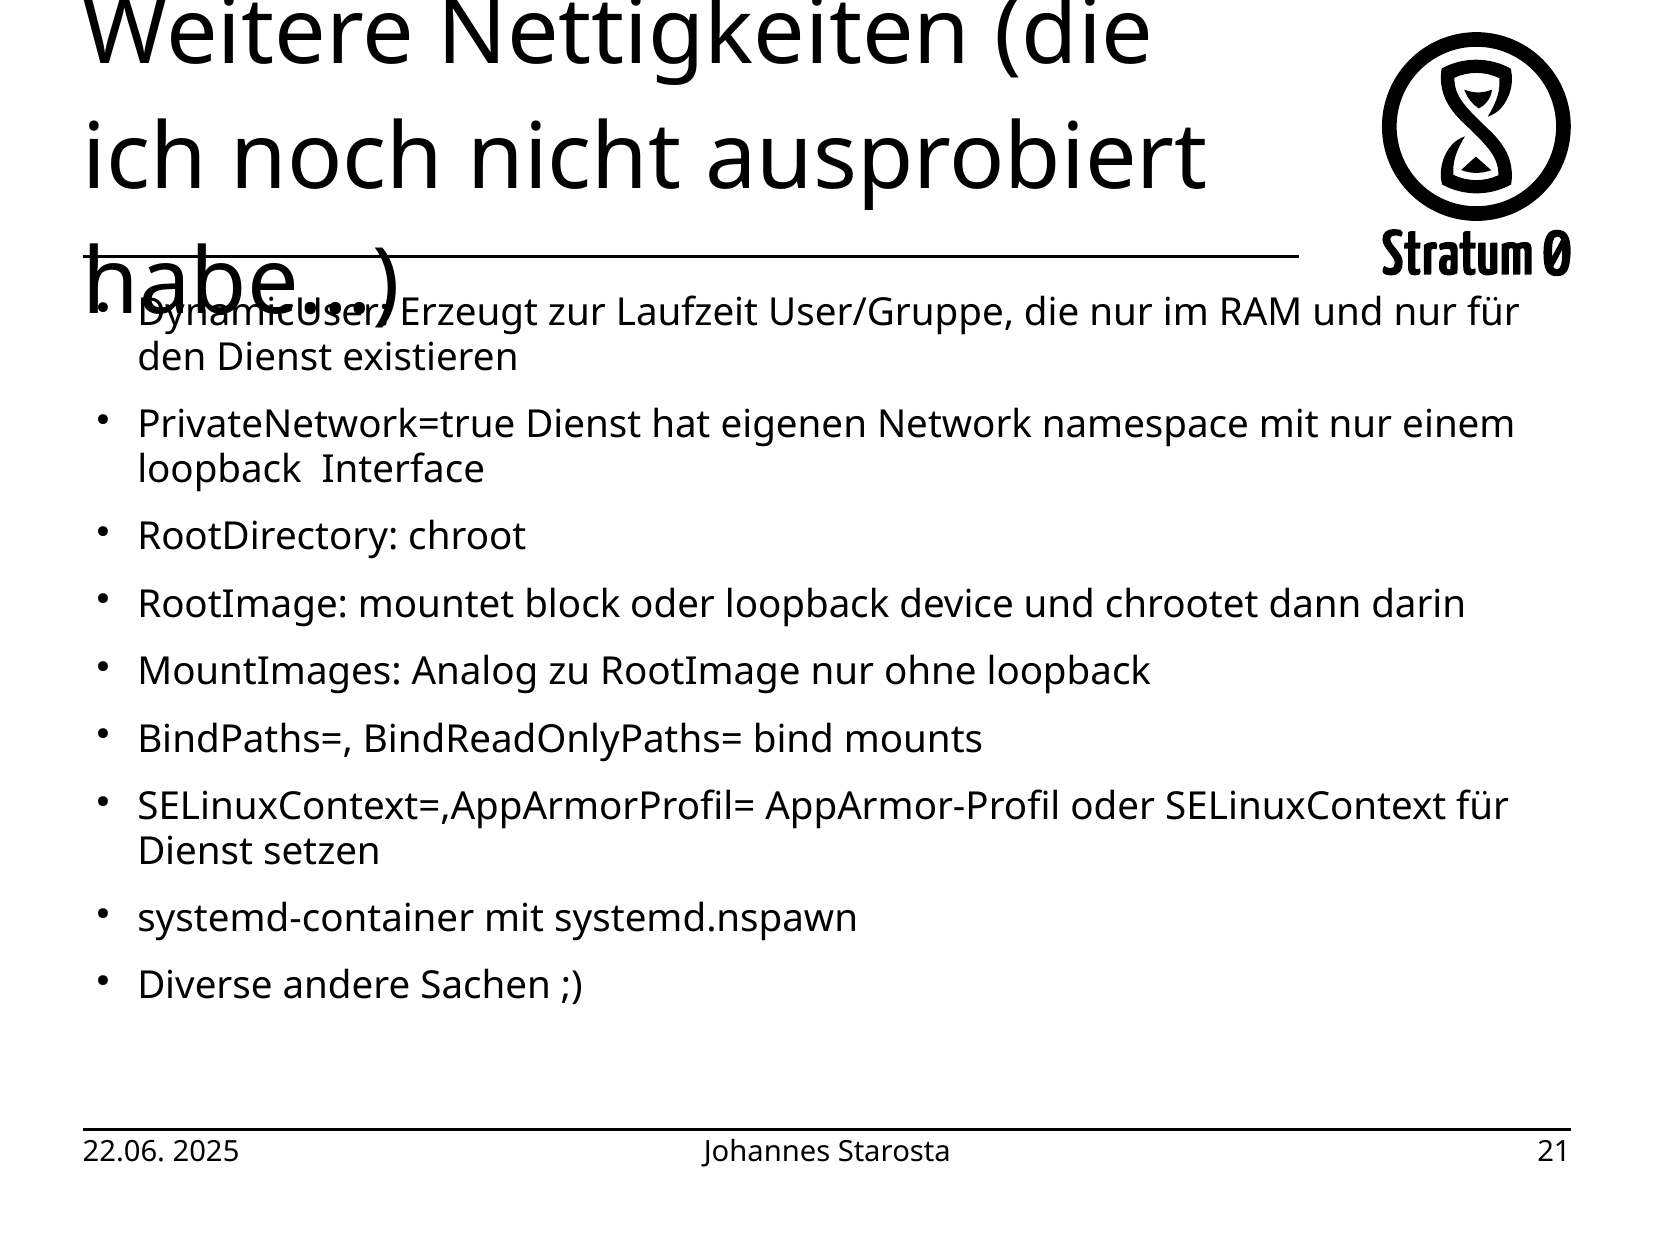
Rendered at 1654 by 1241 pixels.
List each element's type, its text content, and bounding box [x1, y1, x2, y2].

title Weitere Nettigkeiten (die ich noch nicht ausprobiert habe...) [82, 46, 1300, 260]
list DynamicUser: Erzeugt zur Laufzeit User/Gruppe, die nur im RAM und nur für den Dienst existieren PrivateNetwork=true Dienst hat eigenen Network namespace mit nur einem loopback Interface RootDirectory: chroot RootImage: mountet block oder loopback device und chrootet dann darin MountImages: Analog zu RootImage nur ohne loopback BindPaths=, BindReadOnlyPaths= bind mounts SELinuxContext=,AppArmorProfil= AppArmor-Profil oder SELinuxContext für Dienst setzen systemd-container mit systemd.nspawn Diverse andere Sachen ;) [82, 290, 1538, 1010]
